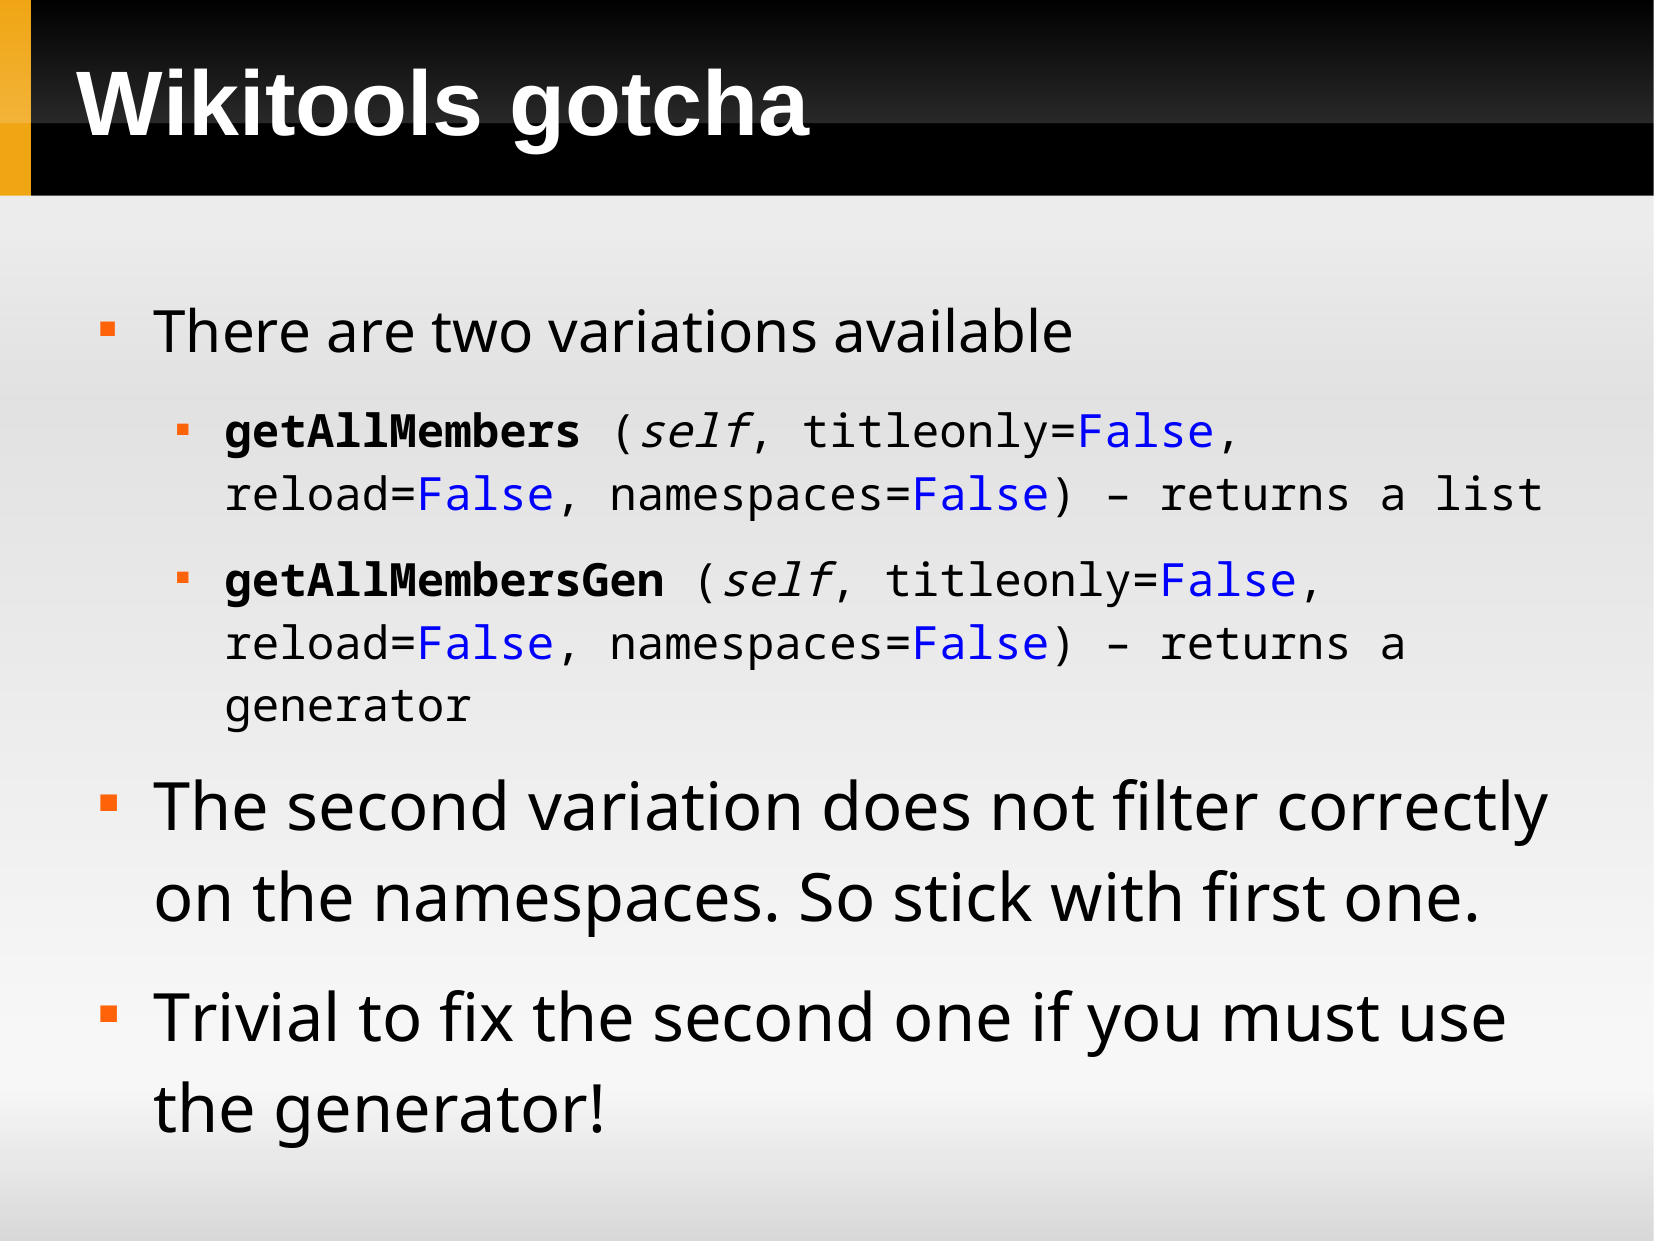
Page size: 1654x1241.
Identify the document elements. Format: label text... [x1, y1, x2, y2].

picture [0, 0, 1654, 1241]
list There are two variations available getAllMembers (self, titleonly=False, reload=False, namespaces=False) – returns a list getAllMembersGen (self, titleonly=False, reload=False, namespaces=False) – returns a generator The second variation does not filter correctly on the namespaces. So stick with first one. Trivial to fix the second one if you must use the generator! [82, 290, 1571, 1094]
title Wikitools gotcha [76, 7, 1565, 200]
